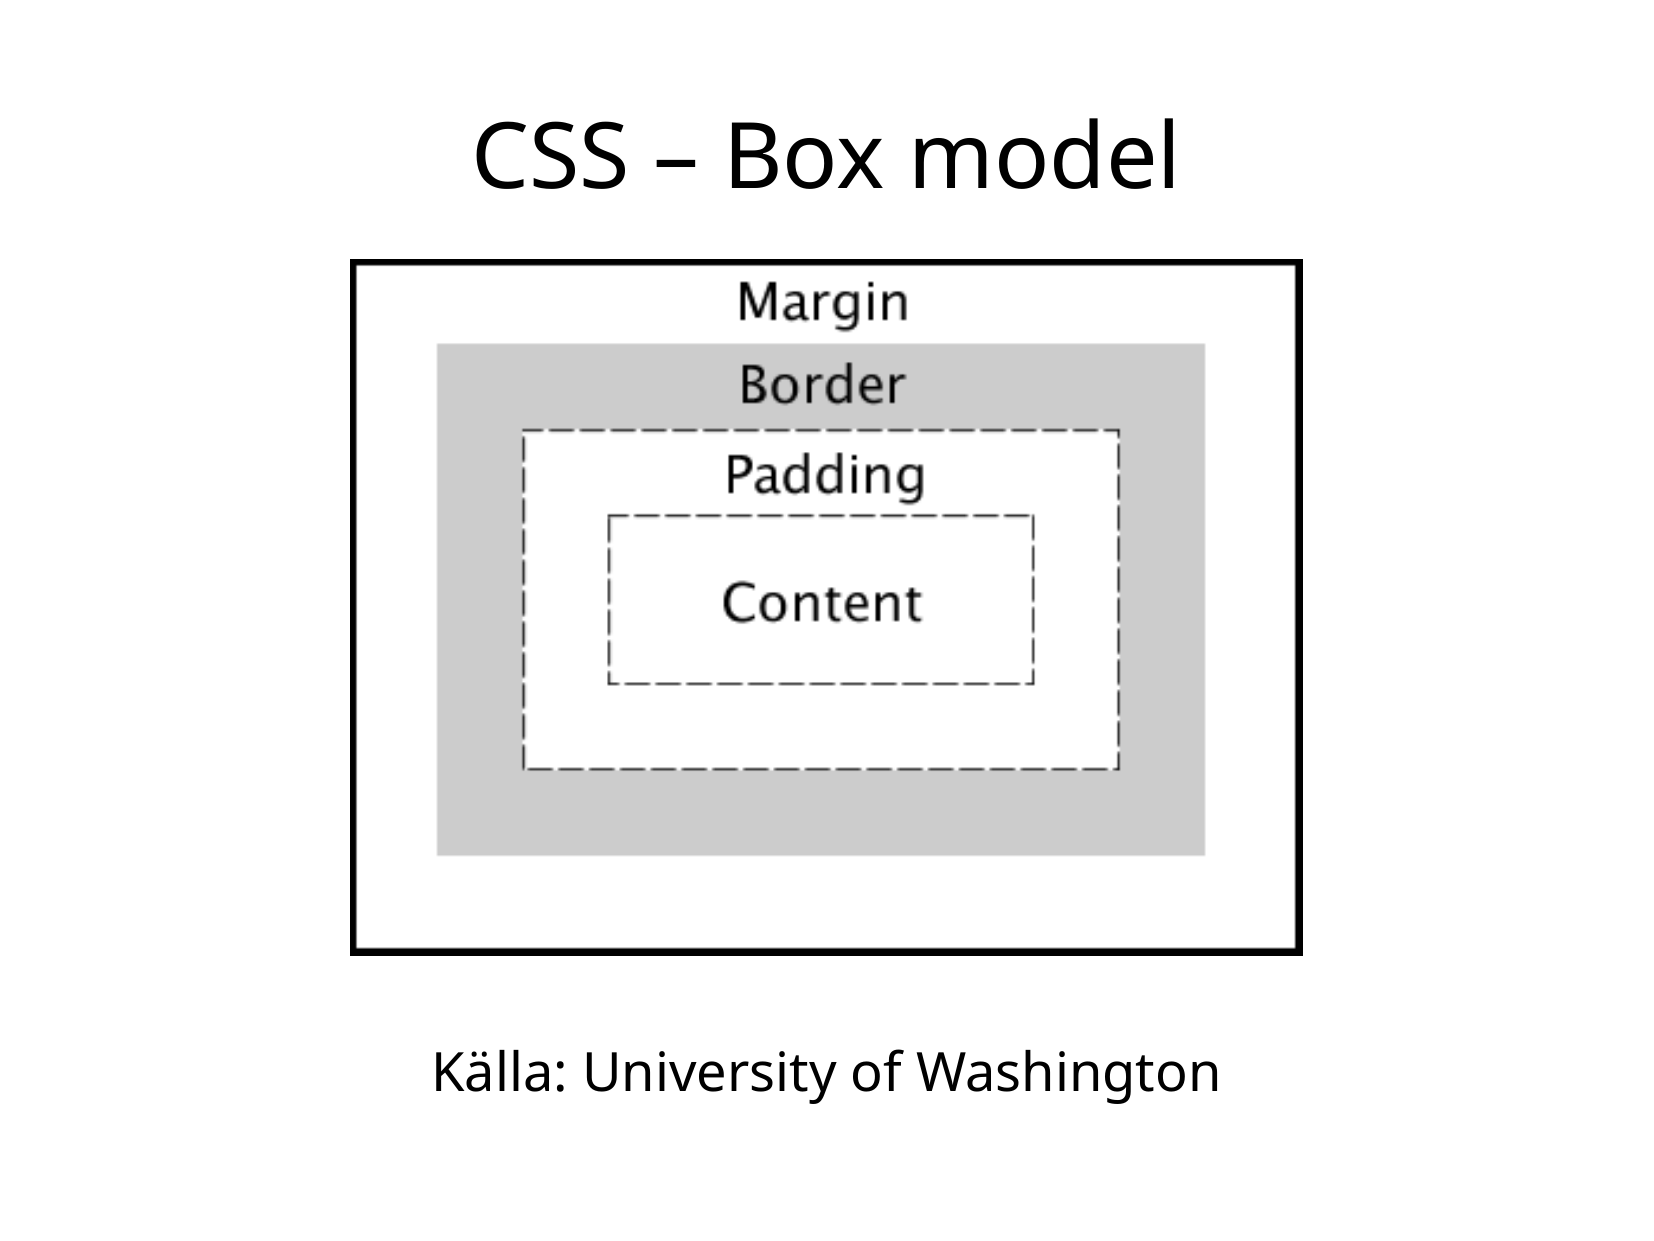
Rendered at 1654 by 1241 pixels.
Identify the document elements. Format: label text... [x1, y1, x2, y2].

title CSS – Box model [82, 49, 1571, 257]
text_box Källa: University of Washington [383, 1033, 1270, 1089]
picture [350, 259, 1303, 956]
